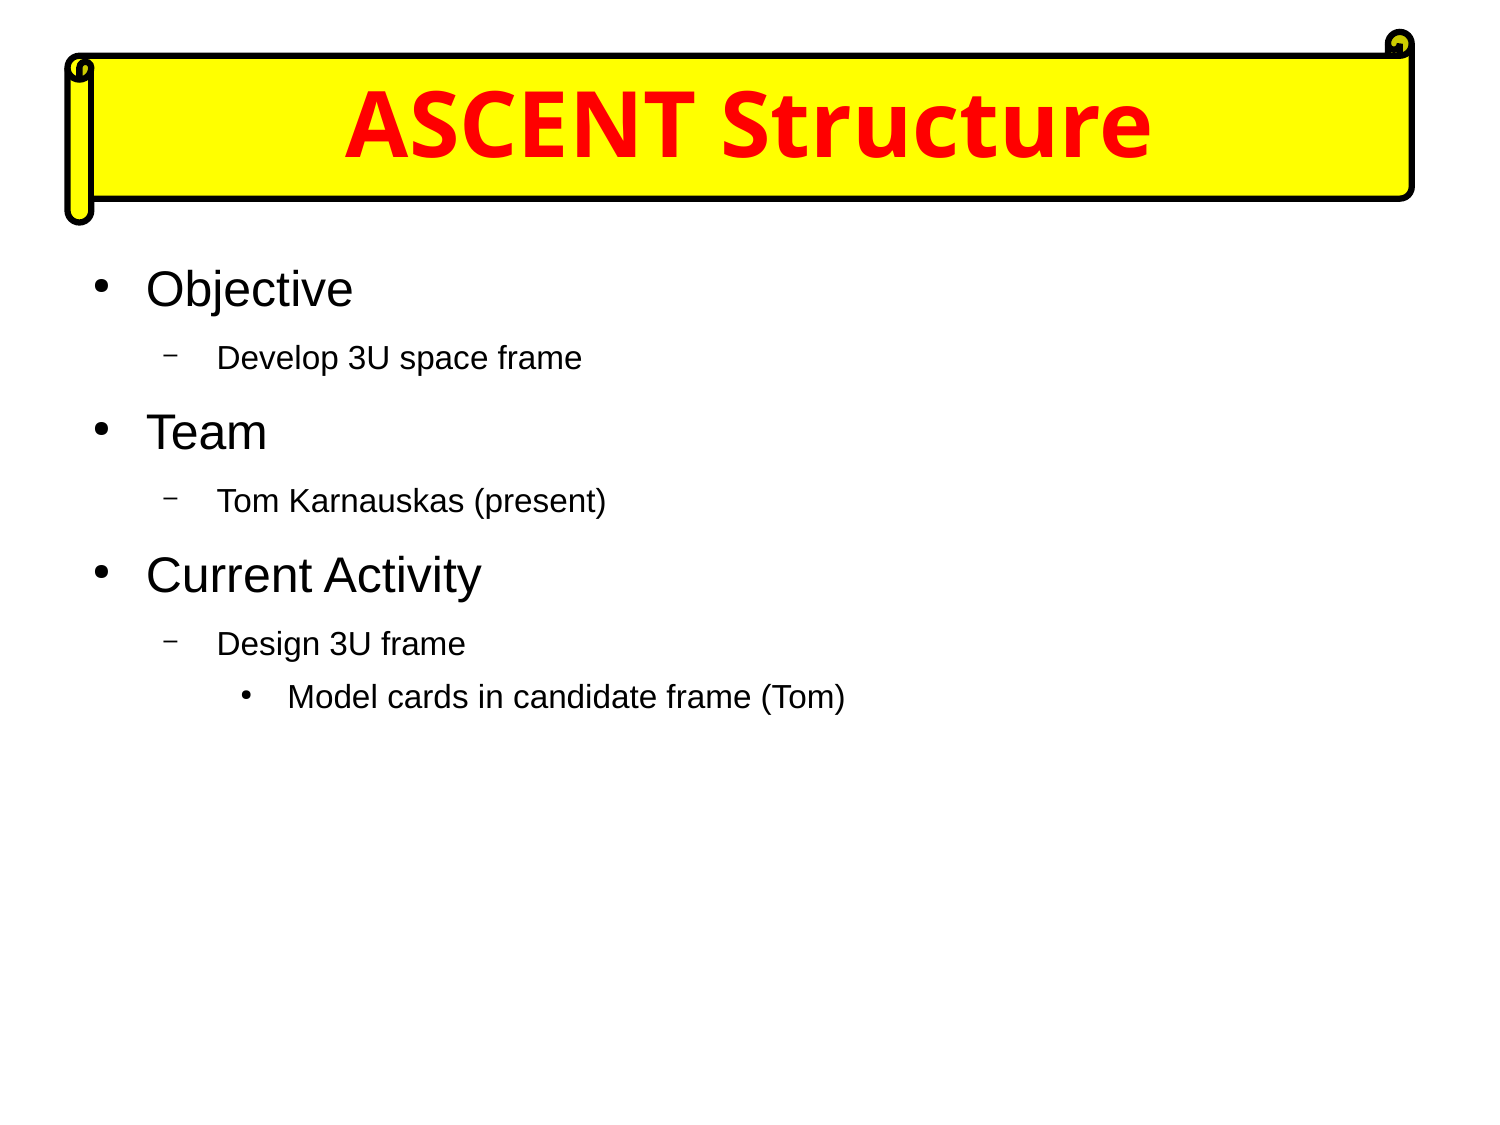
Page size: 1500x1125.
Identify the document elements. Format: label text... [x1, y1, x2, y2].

text_box ASCENT Structure [0, 58, 1500, 184]
text_box [67, 184, 1412, 223]
list Objective Develop 3U space frame Team Tom Karnauskas (present) Current Activity Design 3U frame Model cards in candidate frame (Tom) [75, 263, 1425, 916]
text_box [72, 31, 1412, 58]
